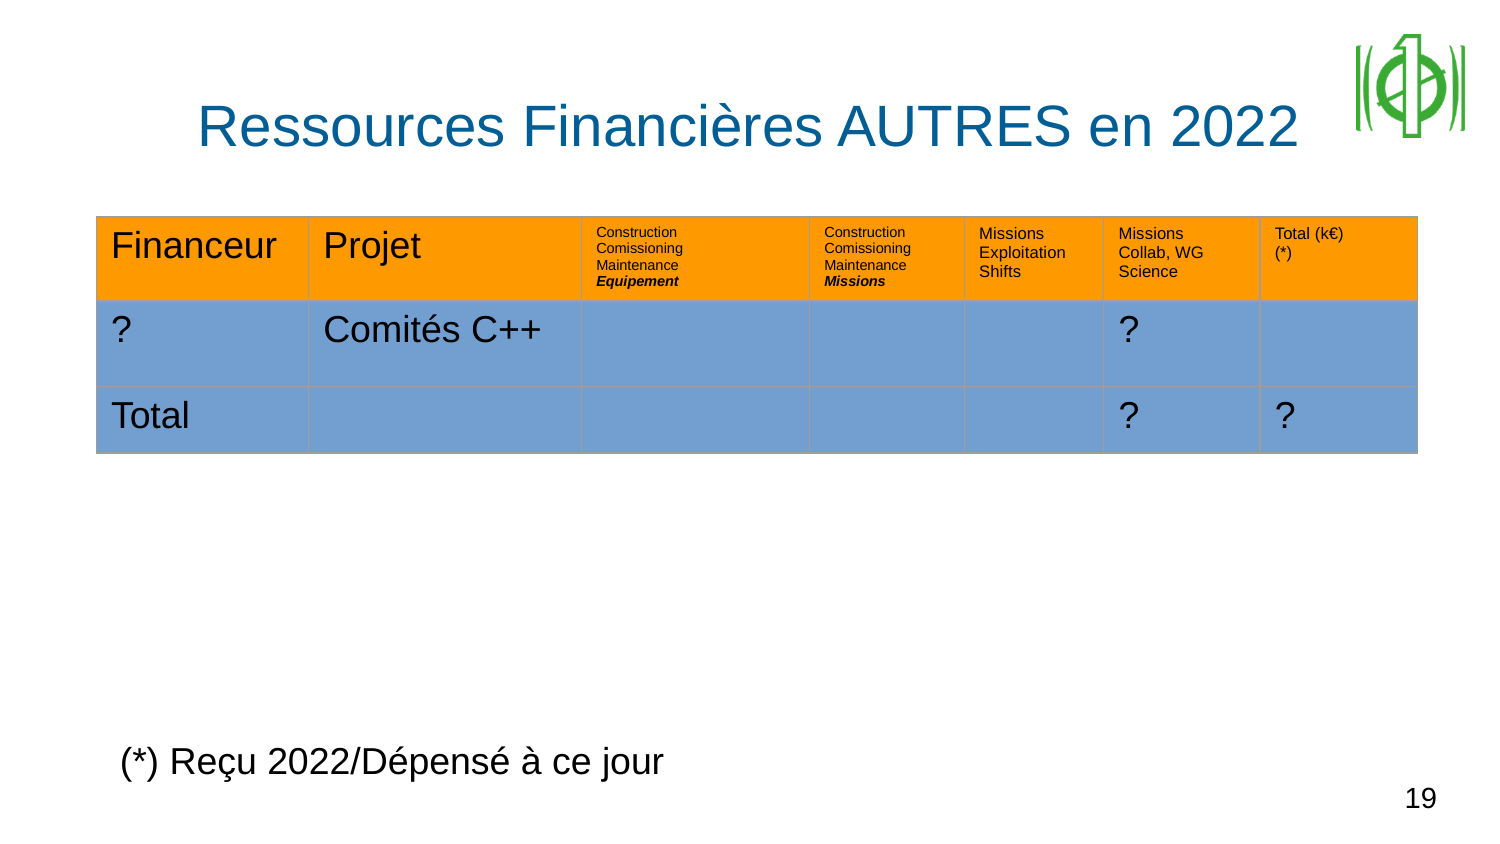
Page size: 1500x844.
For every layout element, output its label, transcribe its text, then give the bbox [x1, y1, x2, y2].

table_cell [309, 387, 581, 452]
text_box <number> [1389, 764, 1479, 829]
table_cell ? [1104, 387, 1259, 452]
text_box (*) Reçu 2022/Dépensé à ce jour [105, 730, 789, 779]
table_header Financeur [97, 218, 308, 300]
table_header Missions Collab, WG Science [1104, 218, 1259, 300]
table_header Construction Comissioning Maintenance Equipement [582, 218, 809, 300]
table_header Missions Exploitation Shifts [965, 218, 1103, 300]
table_header Construction Comissioning Maintenance Missions [810, 218, 964, 300]
table_cell [810, 302, 964, 386]
table_cell [965, 387, 1103, 452]
text_box Ressources Financières AUTRES en 2022 [51, 72, 1448, 166]
table_cell [582, 387, 809, 452]
table_cell [582, 302, 809, 386]
table_header Projet [309, 218, 581, 300]
table_cell [965, 302, 1103, 386]
table_cell [810, 387, 964, 452]
picture [1356, 34, 1465, 138]
table_cell Total [97, 387, 308, 452]
table_cell ? [1261, 387, 1417, 452]
table_header Total (k€) (*) [1261, 218, 1417, 300]
table_cell ? [1104, 302, 1259, 386]
table_cell ? [97, 302, 308, 386]
table_cell Comités C++ [309, 302, 581, 386]
table_cell [1261, 302, 1417, 386]
